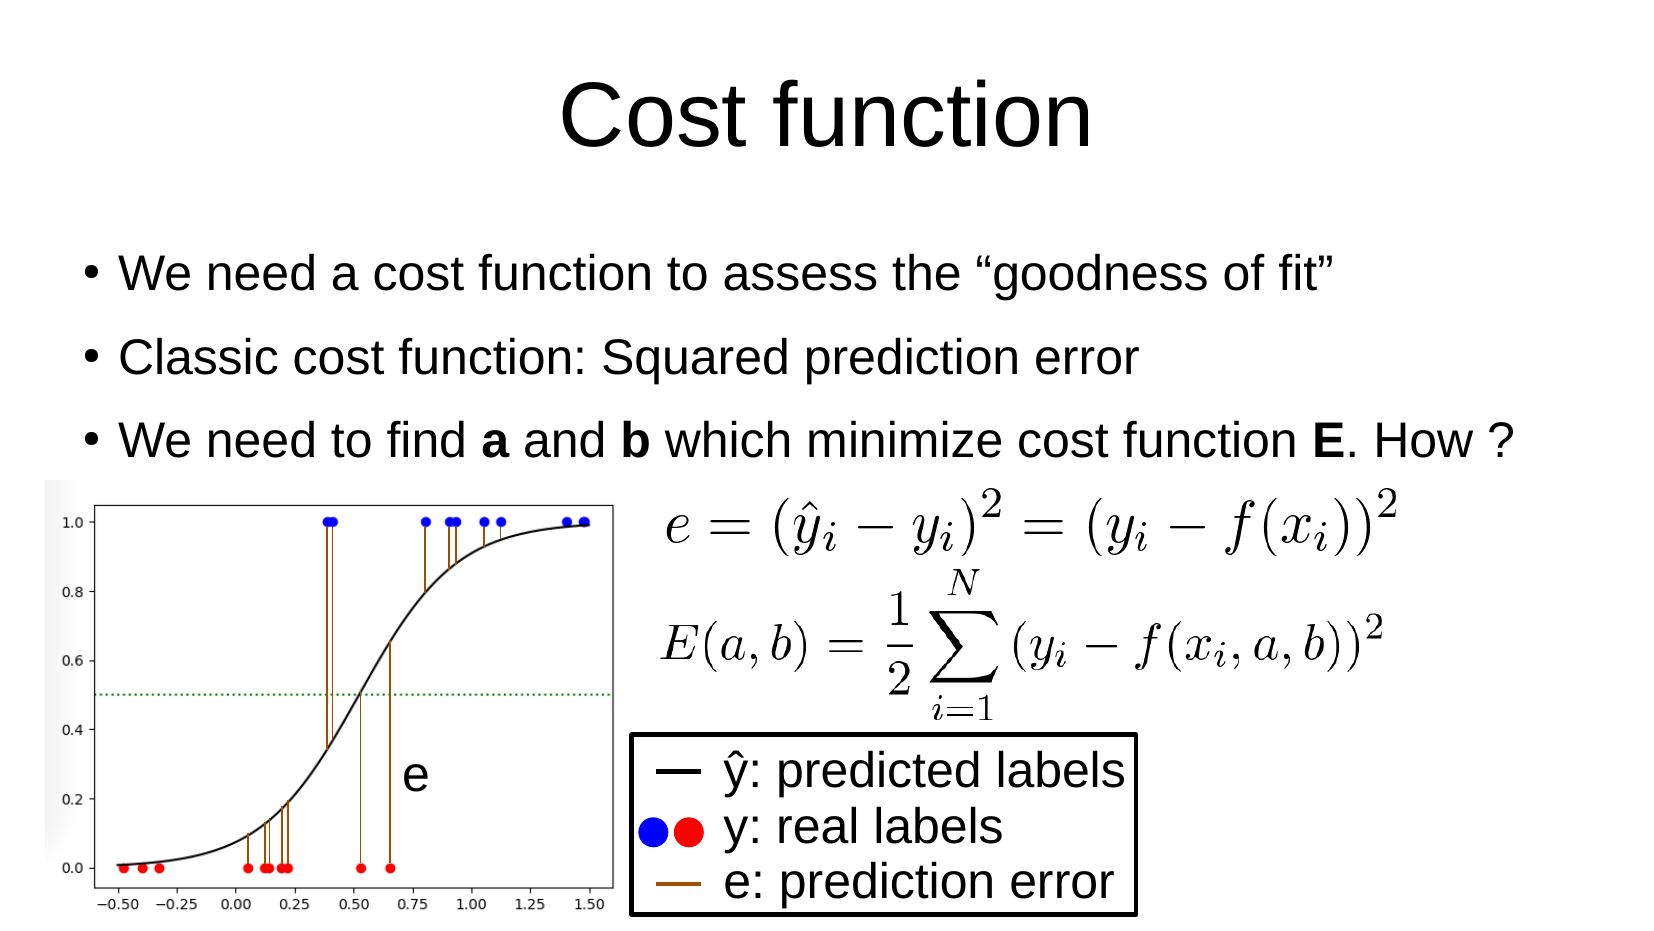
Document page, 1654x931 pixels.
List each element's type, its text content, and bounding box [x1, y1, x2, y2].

chart [782, 411, 794, 440]
text_box [673, 817, 704, 848]
text_box [638, 817, 669, 848]
title Cost function [82, 37, 1571, 193]
picture [45, 480, 634, 918]
text_box e [387, 739, 436, 811]
picture [660, 569, 1382, 720]
picture [666, 488, 1396, 556]
subtitle We need a cost function to assess the “goodness of fit” Classic cost function: Squared prediction error We need to find a and b which minimize cost function E. How ? [82, 217, 1571, 758]
text_box ŷ: predicted labels y: real labels e: prediction error [708, 734, 1198, 917]
